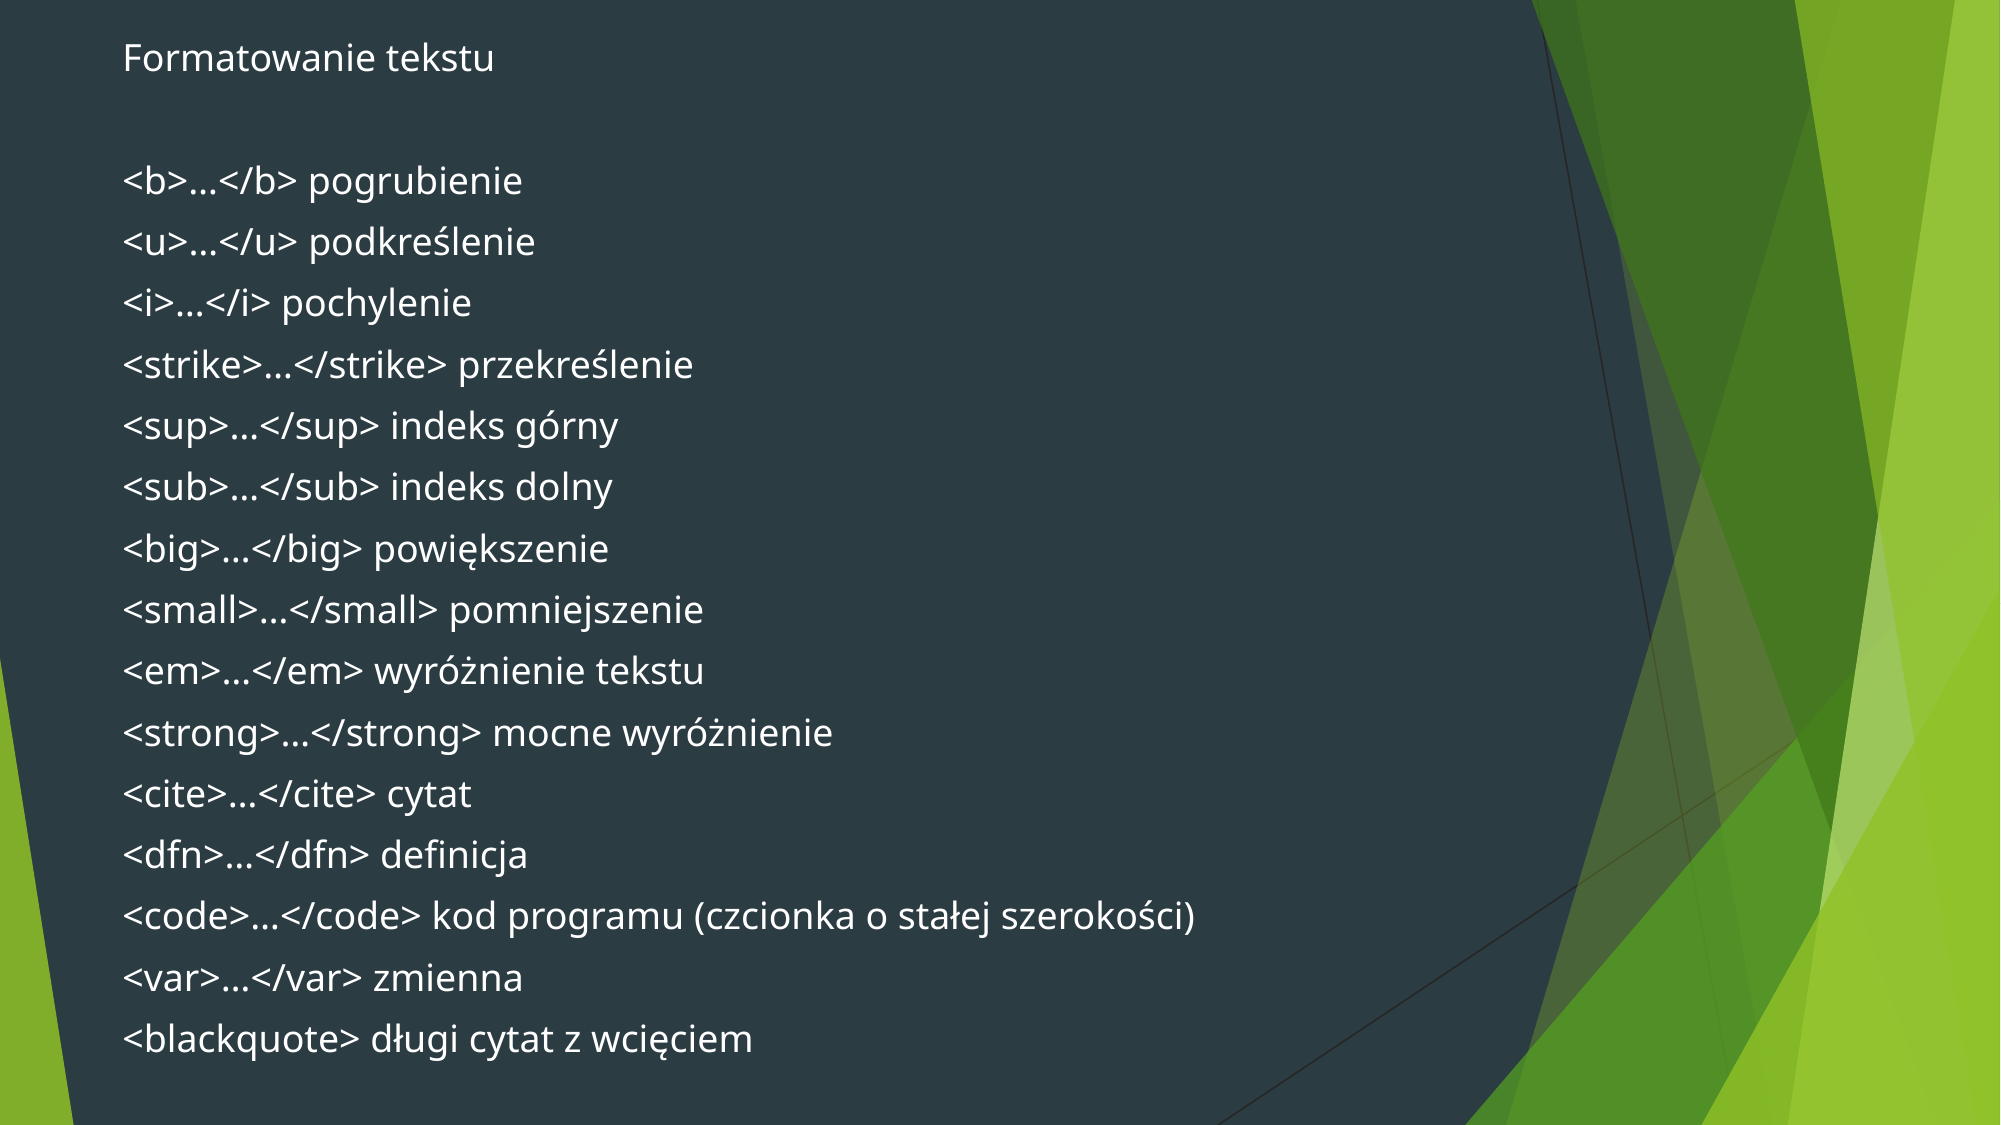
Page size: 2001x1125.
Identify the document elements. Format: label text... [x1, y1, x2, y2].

list Formatowanie tekstu <b>…</b> pogrubienie <u>…</u> podkreślenie <i>…</i> pochylenie <strike>…</strike> przekreślenie <sup>…</sup> indeks górny <sub>…</sub> indeks dolny <big>…</big> powiększenie <small>…</small> pomniejszenie <em>…</em> wyróżnienie tekstu <strong>…</strong> mocne wyróżnienie <cite>…</cite> cytat <dfn>…</dfn> definicja <code>…</code> kod programu (czcionka o stałej szerokości) <var>…</var> zmienna <blackquote> długi cytat z wcięciem [107, 31, 1713, 1104]
